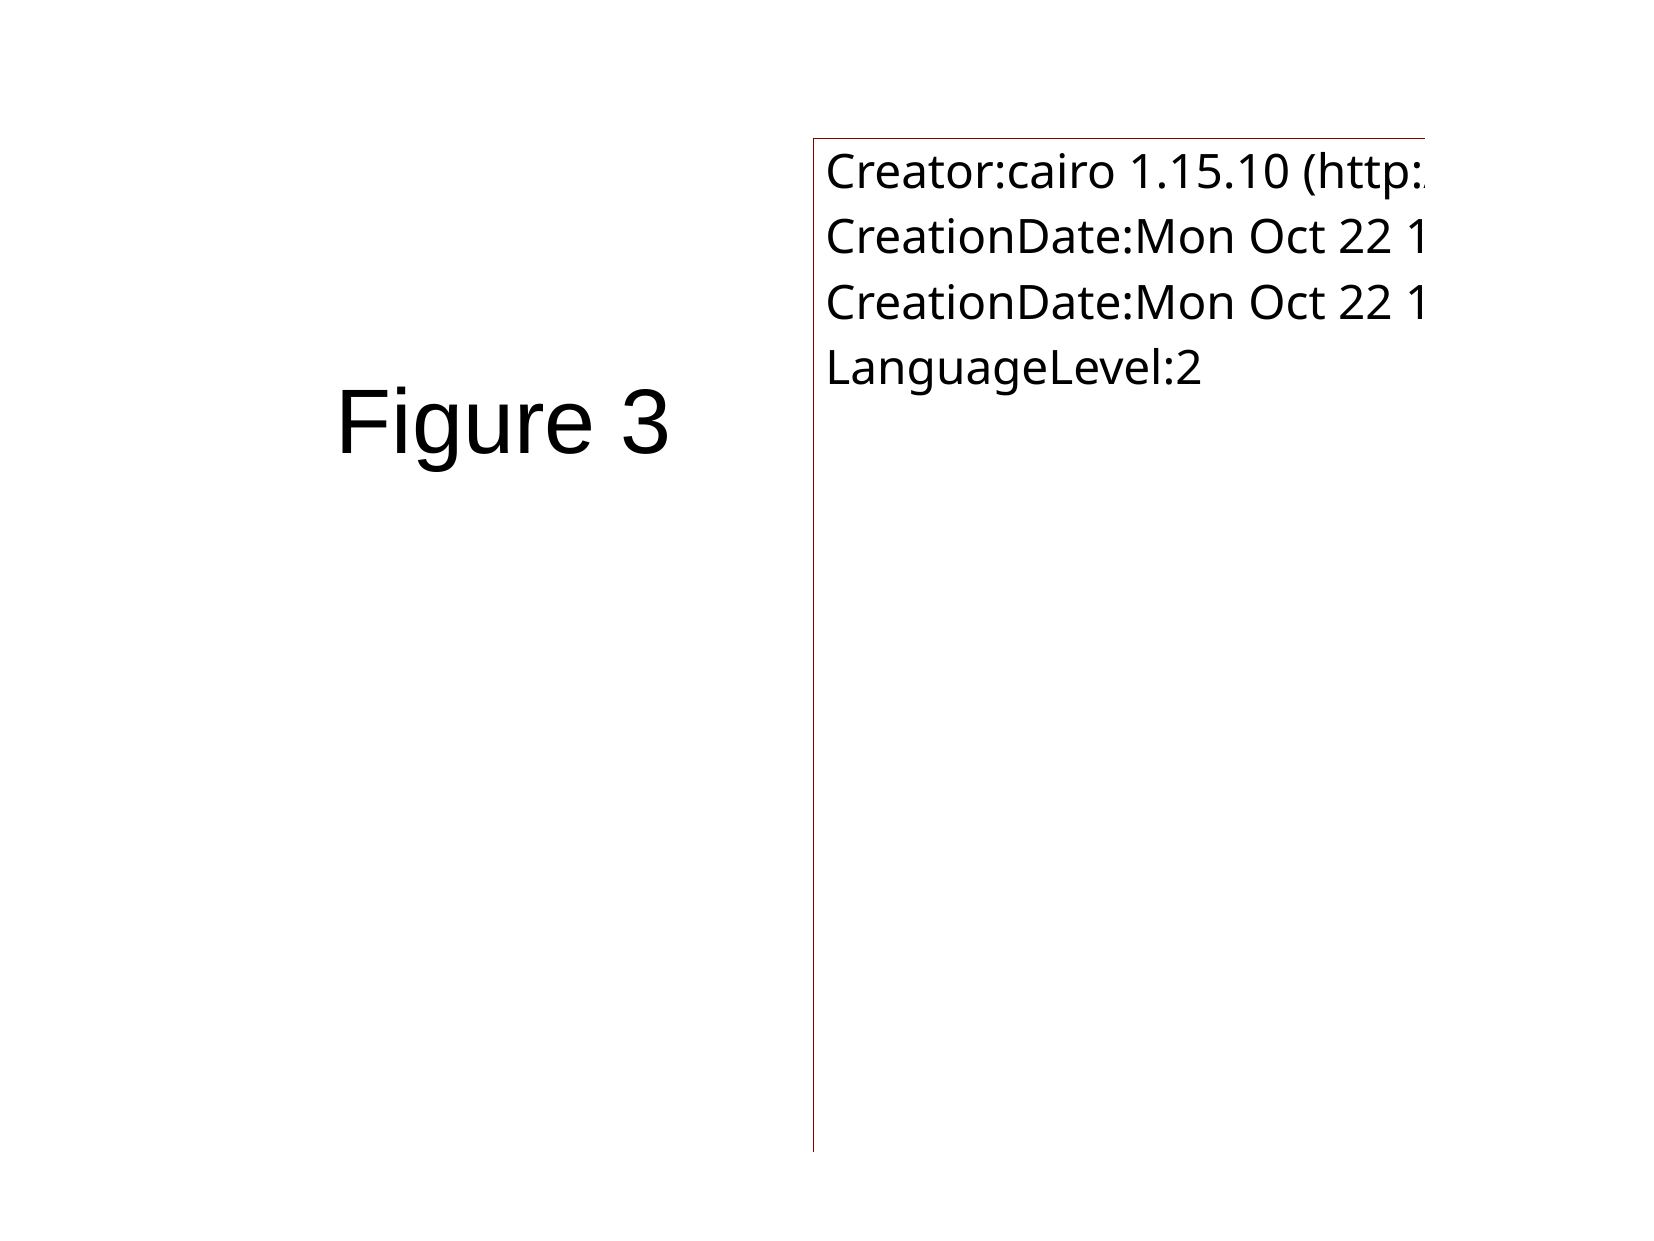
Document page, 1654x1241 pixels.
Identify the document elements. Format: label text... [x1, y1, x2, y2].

title Figure 3 [0, 317, 810, 526]
picture [810, 135, 1425, 1152]
